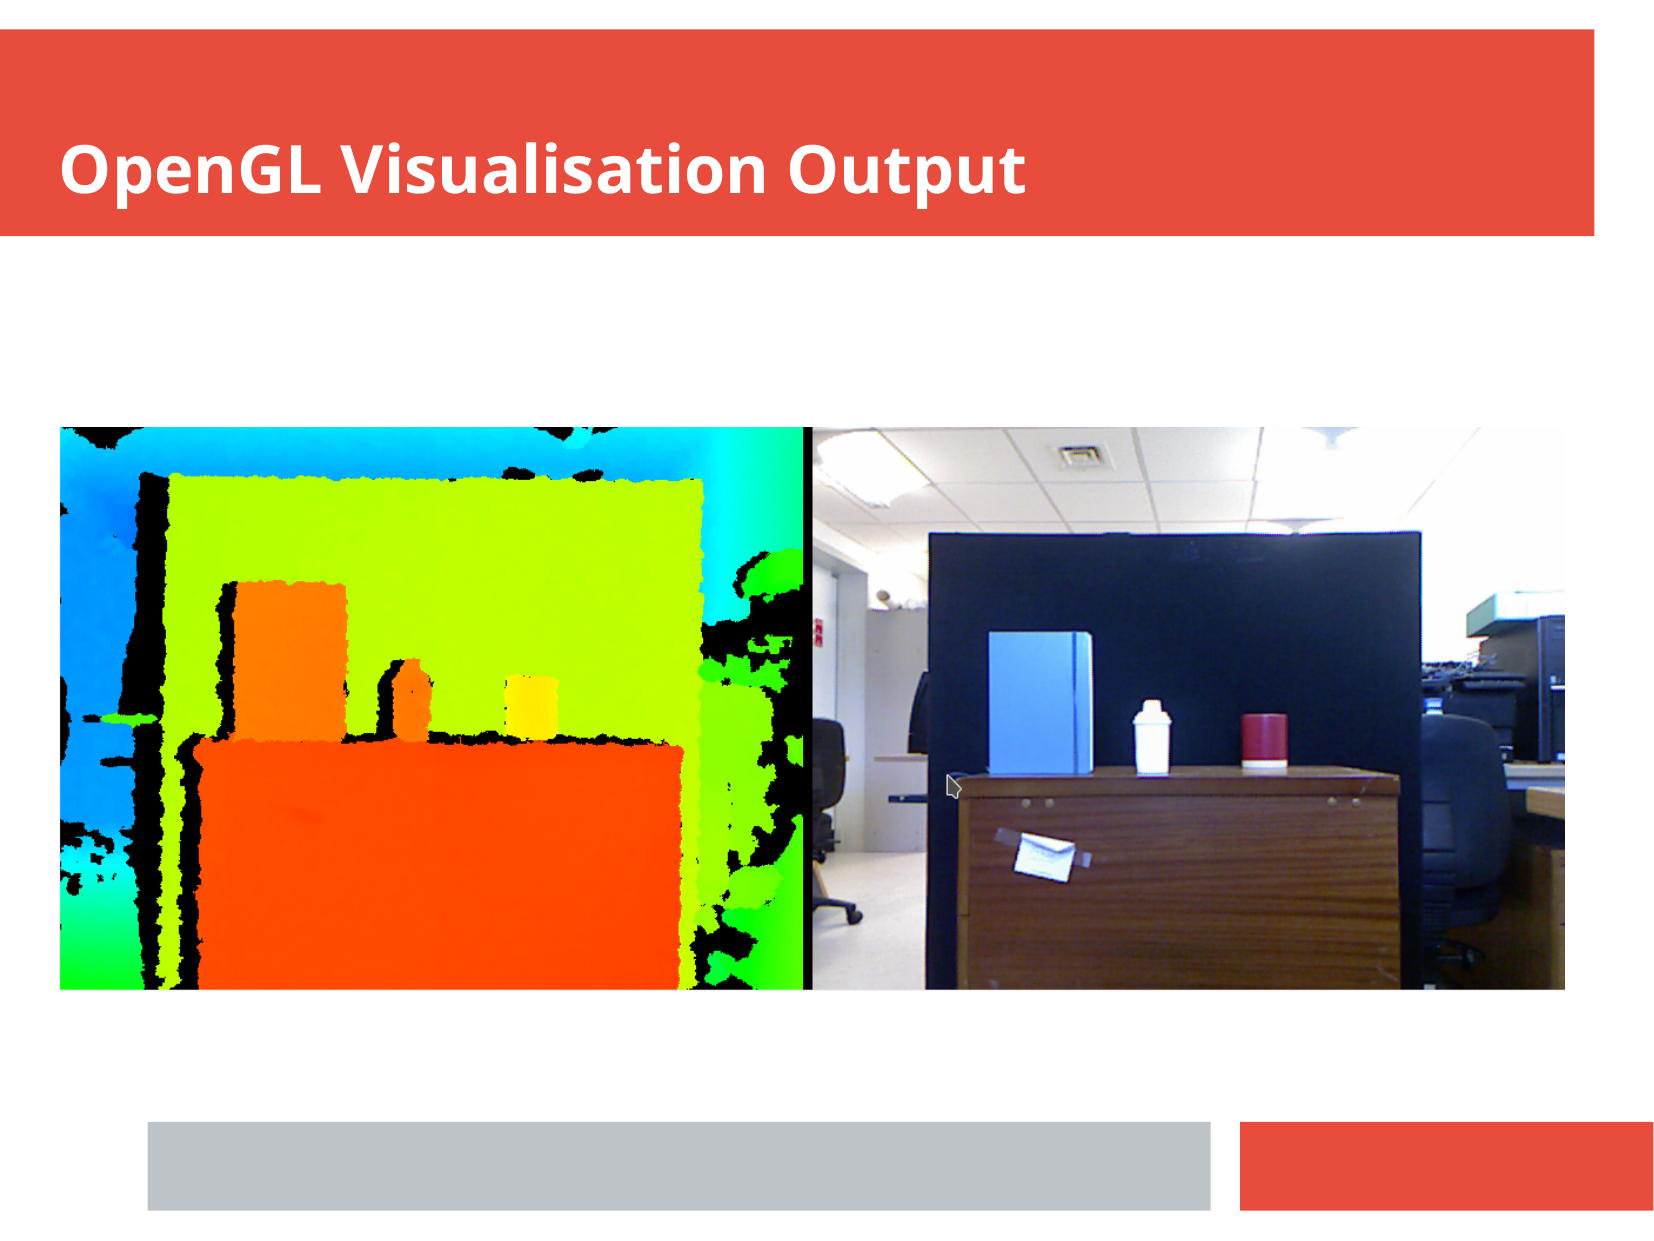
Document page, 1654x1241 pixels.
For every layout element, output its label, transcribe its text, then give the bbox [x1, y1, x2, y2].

picture [59, 427, 1565, 991]
text_box OpenGL Visualisation Output [58, 58, 1595, 207]
